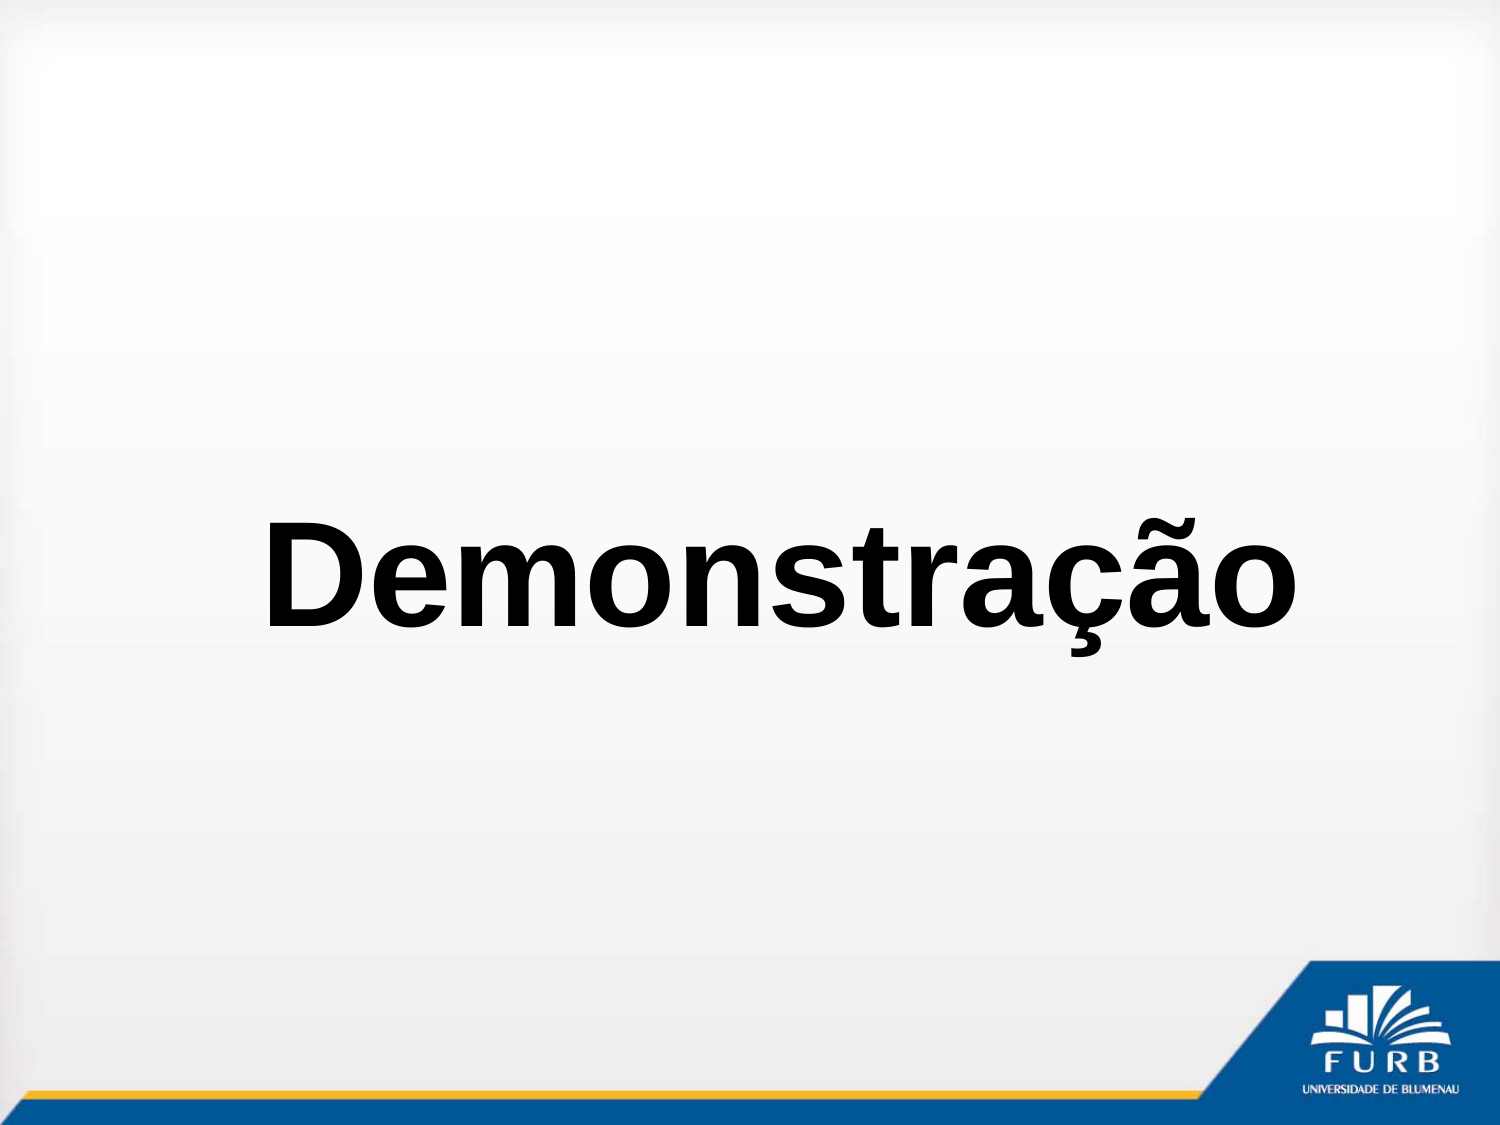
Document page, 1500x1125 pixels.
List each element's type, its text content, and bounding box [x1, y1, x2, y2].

picture [0, 0, 1500, 1125]
text_box Demonstração [106, 472, 1457, 660]
